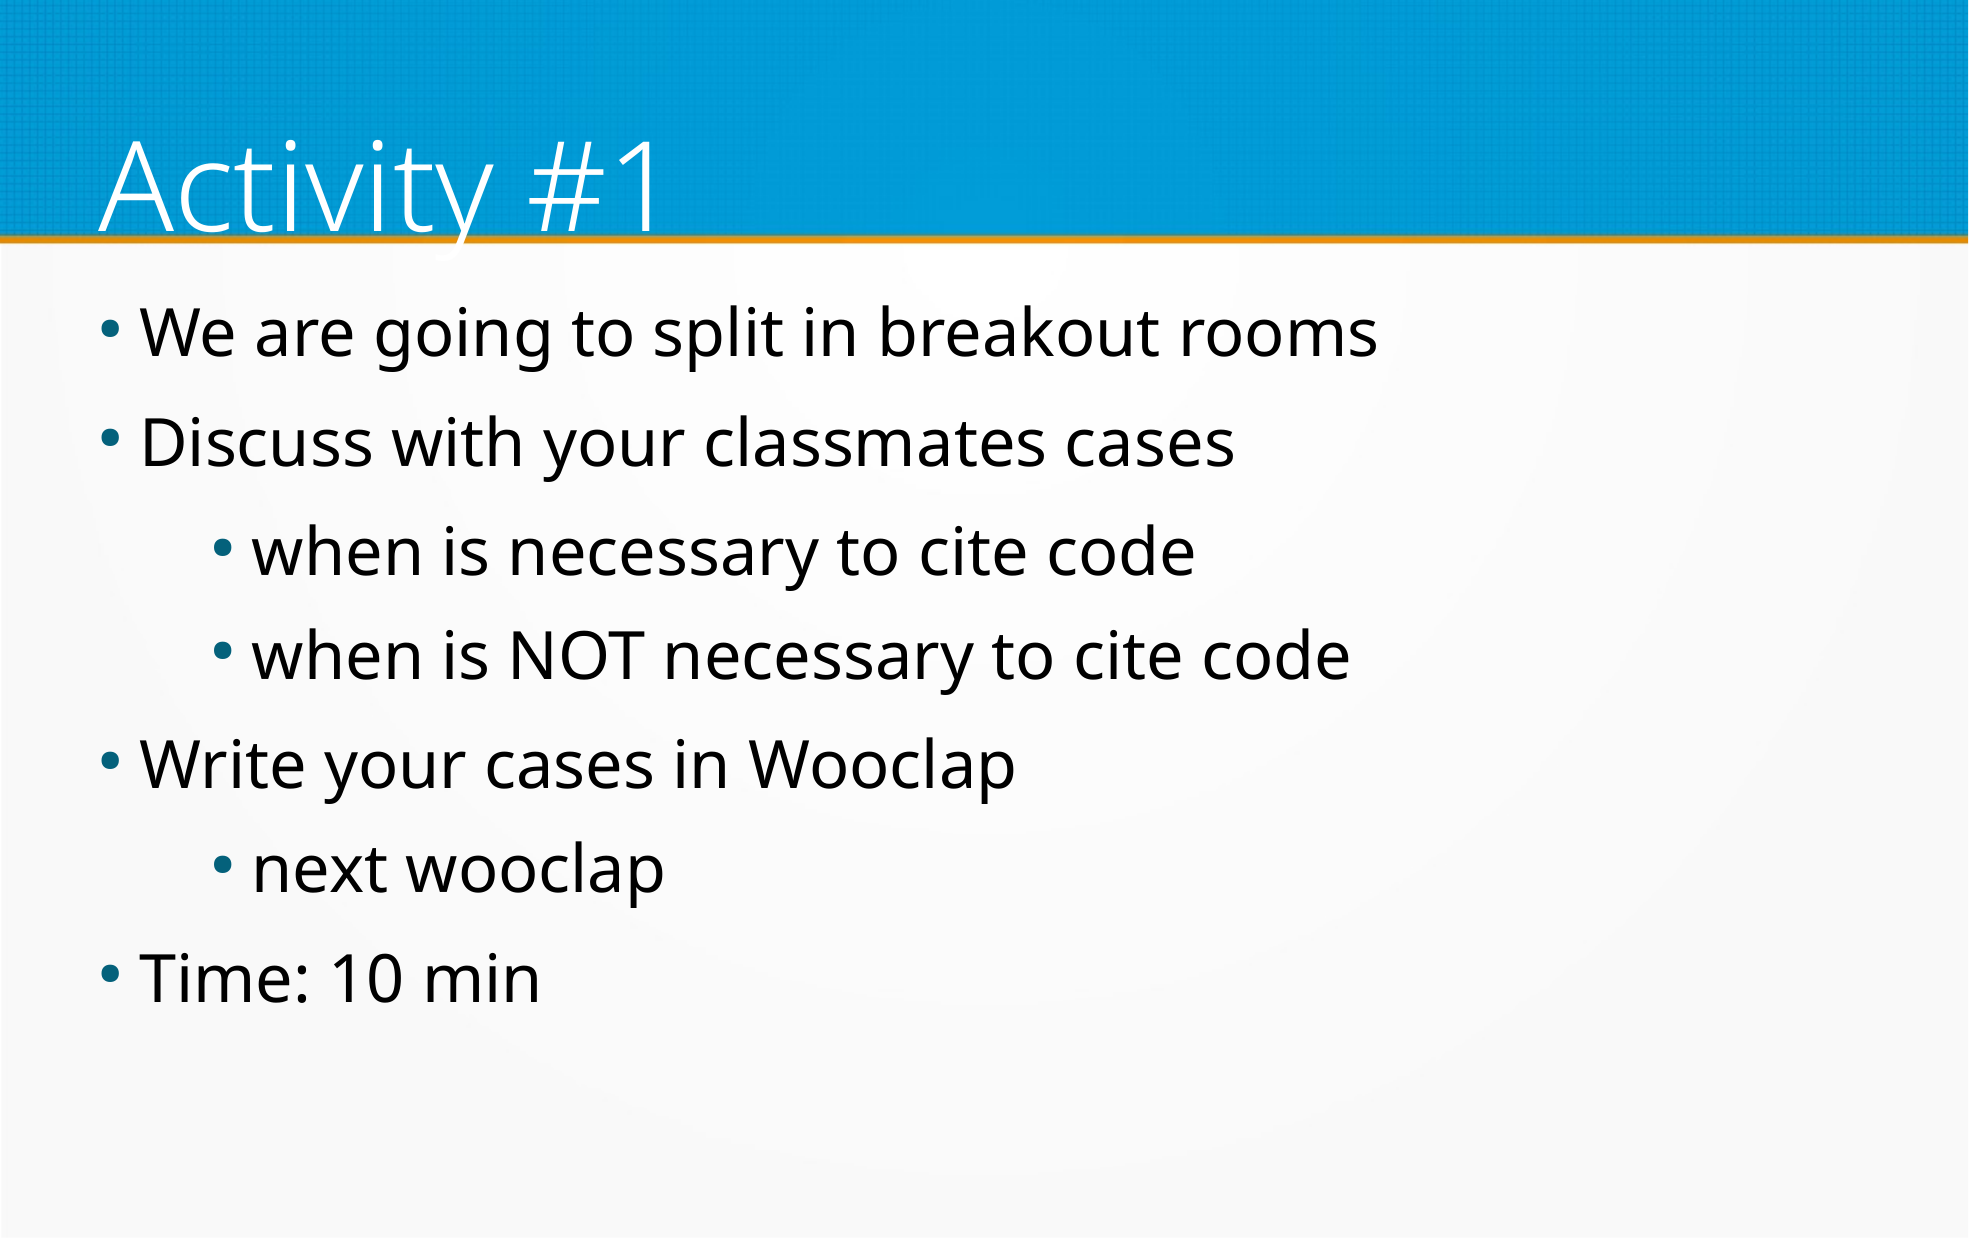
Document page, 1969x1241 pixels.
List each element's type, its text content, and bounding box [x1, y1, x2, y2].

picture [0, 233, 1969, 1241]
title Activity #1 [98, 49, 1870, 257]
list We are going to split in breakout rooms Discuss with your classmates cases when is necessary to cite code when is NOT necessary to cite code Write your cases in Wooclap next wooclap Time: 10 min [98, 290, 1870, 1156]
